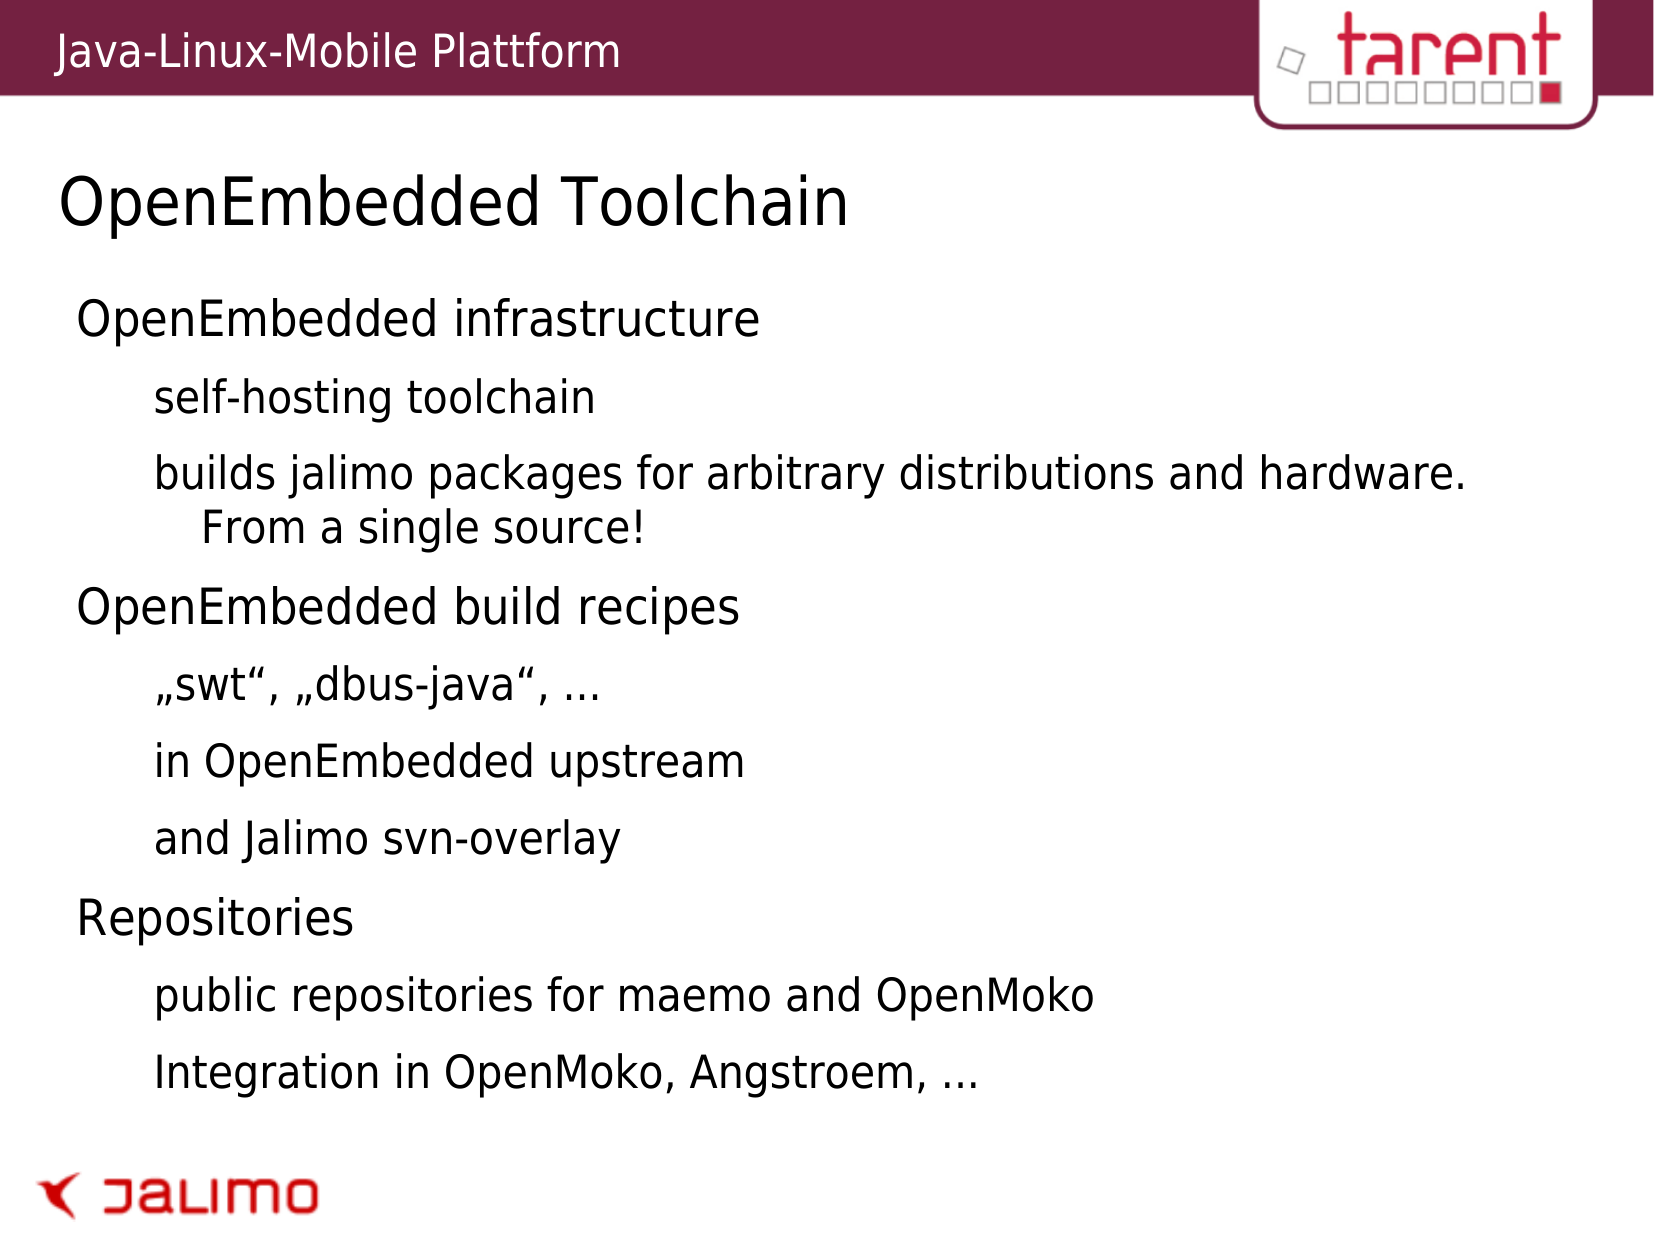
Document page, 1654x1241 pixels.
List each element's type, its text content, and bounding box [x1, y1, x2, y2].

title OpenEmbedded Toolchain [59, 162, 1625, 241]
list OpenEmbedded infrastructure self-hosting toolchain builds jalimo packages for arbitrary distributions and hardware. From a single source! OpenEmbedded build recipes „swt“, „dbus-java“, ... in OpenEmbedded upstream and Jalimo svn-overlay Repositories public repositories for maemo and OpenMoko Integration in OpenMoko, Angstroem, ... [59, 290, 1571, 1100]
picture [0, 0, 1654, 146]
picture [32, 1171, 324, 1222]
